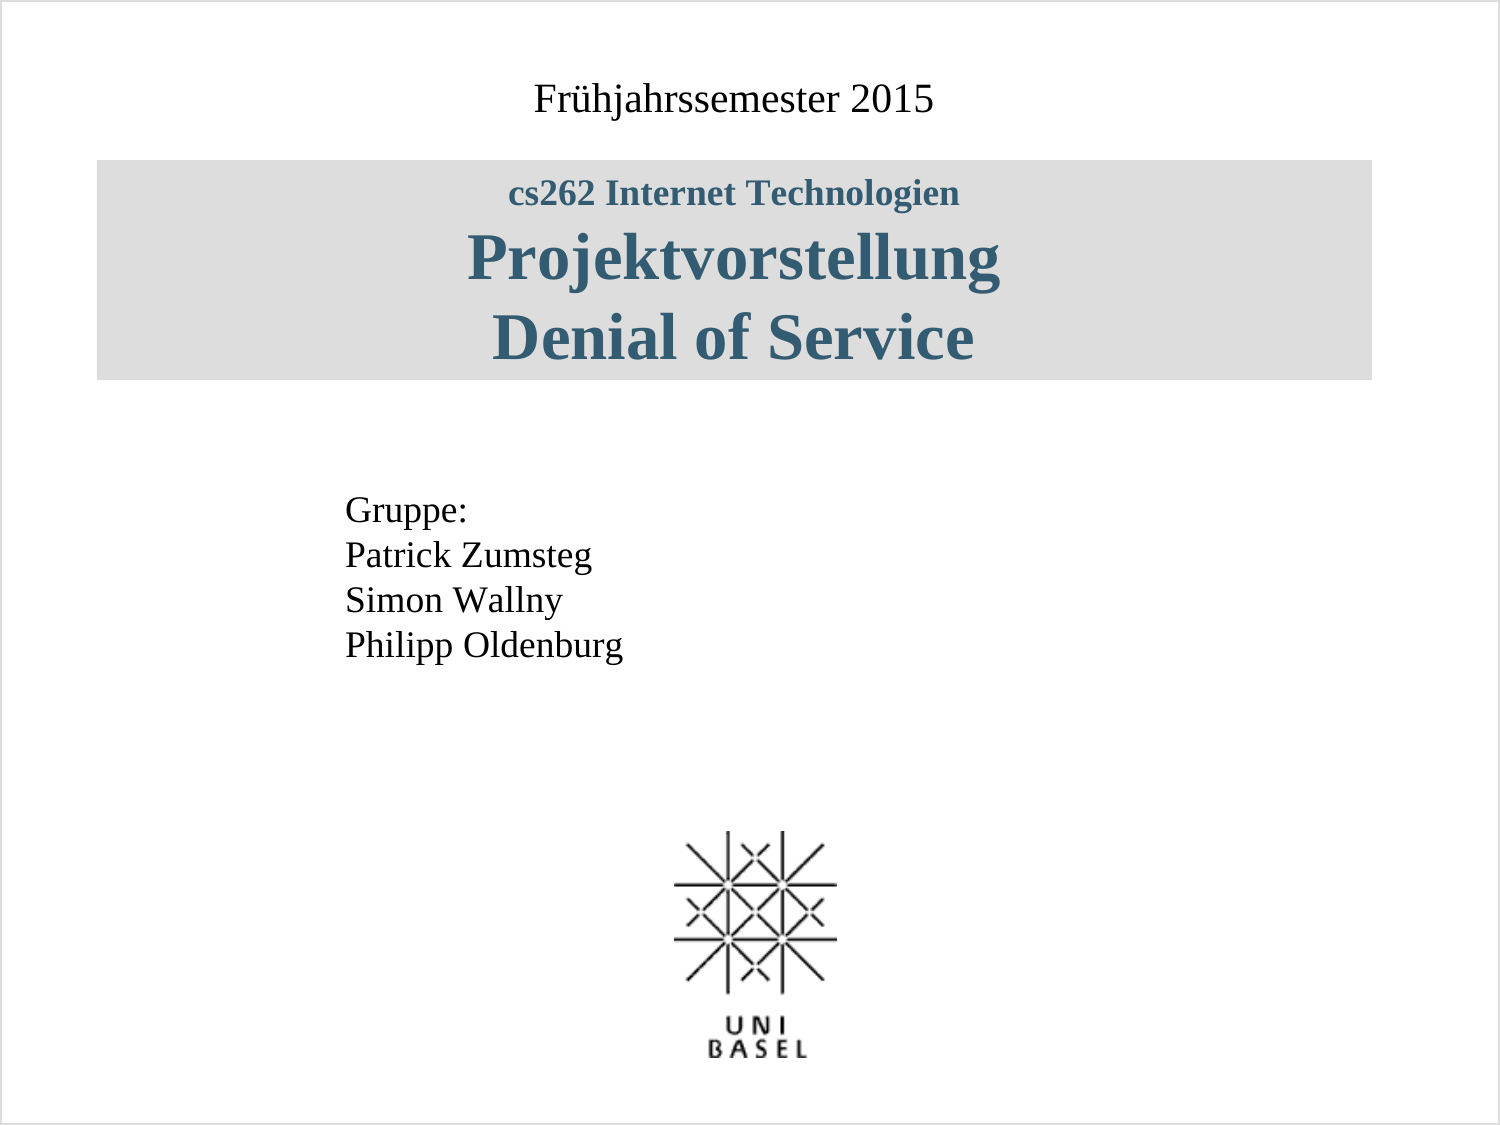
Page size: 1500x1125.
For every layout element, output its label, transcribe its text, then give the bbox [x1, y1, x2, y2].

text_box Frühjahrssemester 2015 [209, 63, 1260, 139]
text_box cs262 Internet Technologien Projektvorstellung Denial of Service [96, 160, 1372, 381]
picture [674, 831, 837, 1059]
text_box Gruppe: Patrick Zumsteg Simon Wallny Philipp Oldenburg [330, 476, 639, 673]
